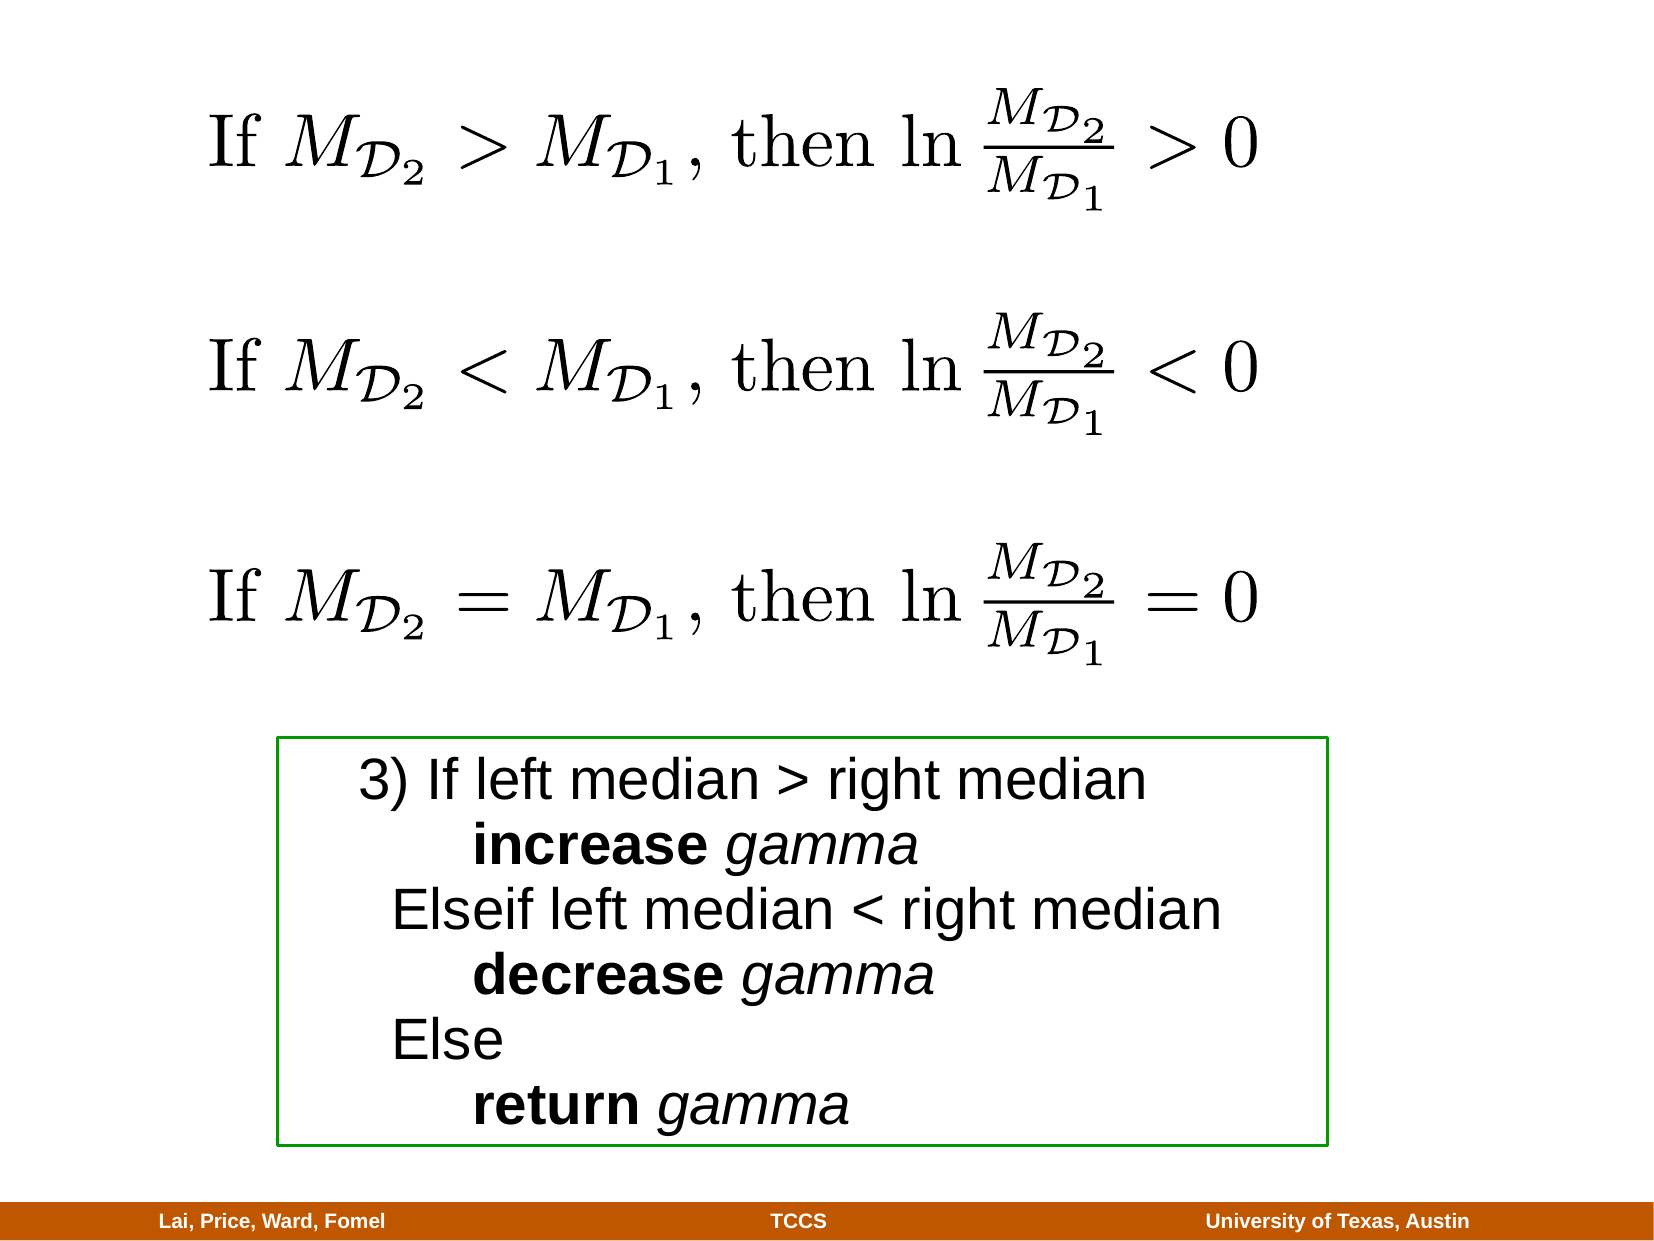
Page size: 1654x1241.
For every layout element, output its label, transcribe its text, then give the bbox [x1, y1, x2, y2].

text_box [207, 88, 1260, 211]
text_box [207, 312, 1260, 436]
text_box [207, 542, 1260, 666]
text_box 3) If left median > right median increase gamma Elseif left median < right median decrease gamma Else return gamma [277, 737, 1328, 1146]
